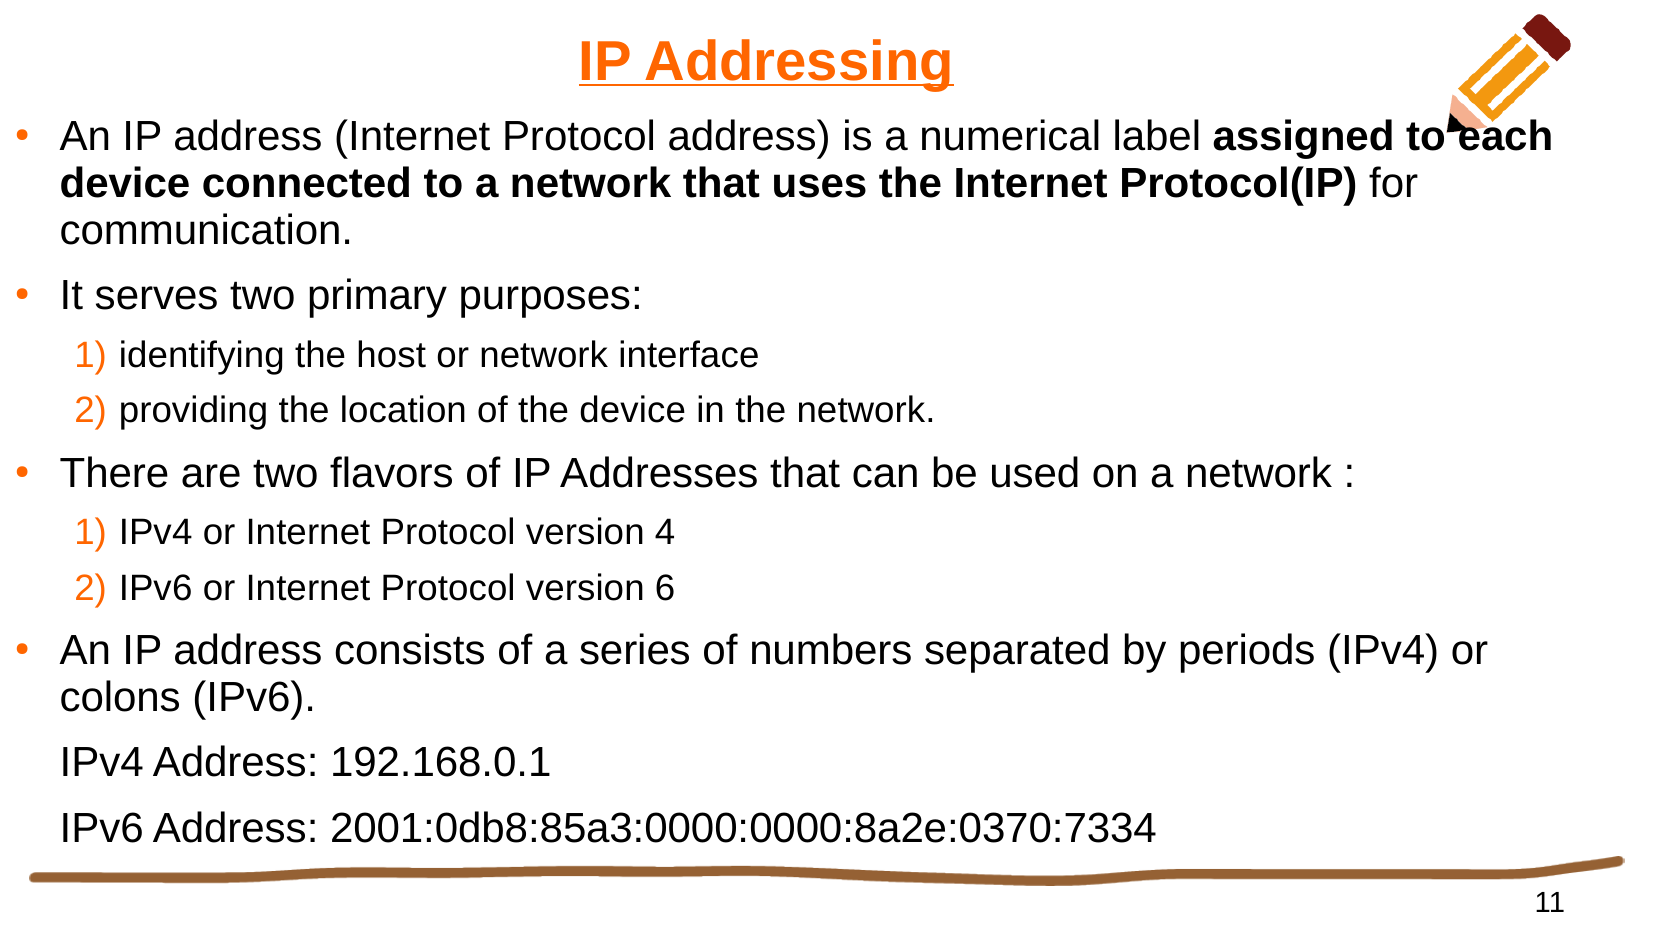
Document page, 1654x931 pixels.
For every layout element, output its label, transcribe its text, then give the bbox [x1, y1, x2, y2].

list An IP address (Internet Protocol address) is a numerical label assigned to each device connected to a network that uses the Internet Protocol(IP) for communication. It serves two primary purposes: identifying the host or network interface providing the location of the device in the network. There are two flavors of IP Addresses that can be used on a network : IPv4 or Internet Protocol version 4 IPv6 or Internet Protocol version 6 An IP address consists of a series of numbers separated by periods (IPv4) or colons (IPv6). IPv4 Address: 192.168.0.1 IPv6 Address: 2001:0db8:85a3:0000:0000:8a2e:0370:7334 [0, 112, 1576, 857]
title IP Addressing [87, 9, 1446, 112]
picture [29, 856, 1625, 886]
picture [1446, 14, 1571, 112]
